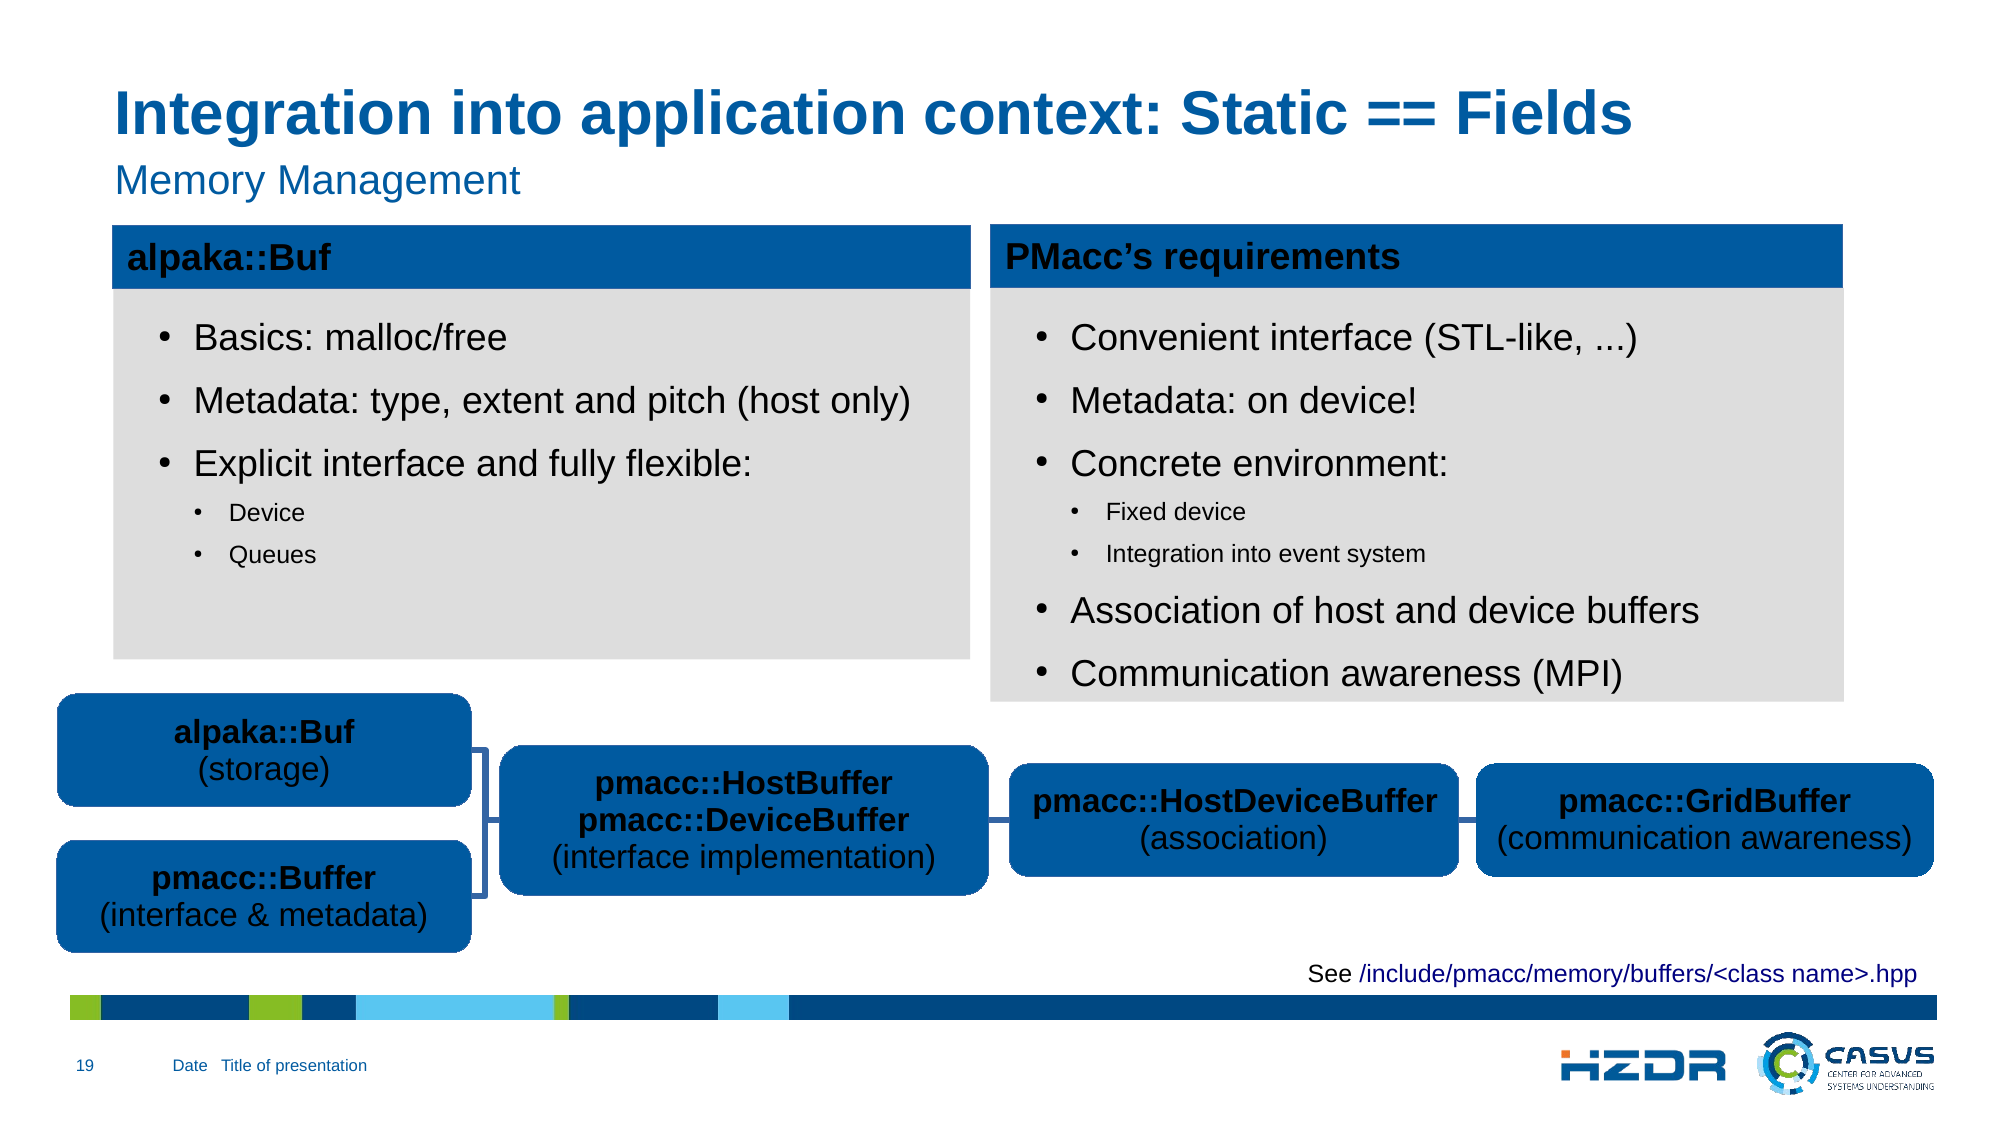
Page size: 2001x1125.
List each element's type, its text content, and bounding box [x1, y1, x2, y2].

text_box alpaka::Buf [112, 225, 971, 289]
picture [104, 995, 569, 1020]
text_box pmacc::GridBuffer (communication awareness) [1476, 763, 1934, 877]
slide_number Date [107, 1034, 208, 1095]
text_box Memory Management [114, 152, 1267, 208]
picture [70, 995, 101, 1020]
text_box pmacc::HostDeviceBuffer (association) [1009, 763, 1459, 877]
picture [1560, 1049, 1726, 1081]
text_box pmacc::Buffer (interface & metadata) [56, 840, 472, 953]
text_box Convenient interface (STL-like, ...) Metadata: on device! Concrete environment: Fixed device Integration into event system Association of host and device buffers Communication awareness (MPI) [990, 287, 1844, 659]
text_box alpaka::Buf (storage) [57, 693, 472, 807]
text_box PMacc’s requirements [990, 224, 1843, 288]
picture [1757, 1032, 1934, 1095]
title Integration into application context: Static == Fields [114, 80, 1934, 148]
text_box See /include/pmacc/memory/buffers/<class name>.hpp [890, 952, 1934, 1005]
picture [572, 995, 1937, 1020]
text_box Basics: malloc/free Metadata: type, extent and pitch (host only) Explicit interface and fully flexible: Device Queues [113, 289, 971, 660]
text_box pmacc::HostBuffer pmacc::DeviceBuffer (interface implementation) [499, 745, 989, 896]
